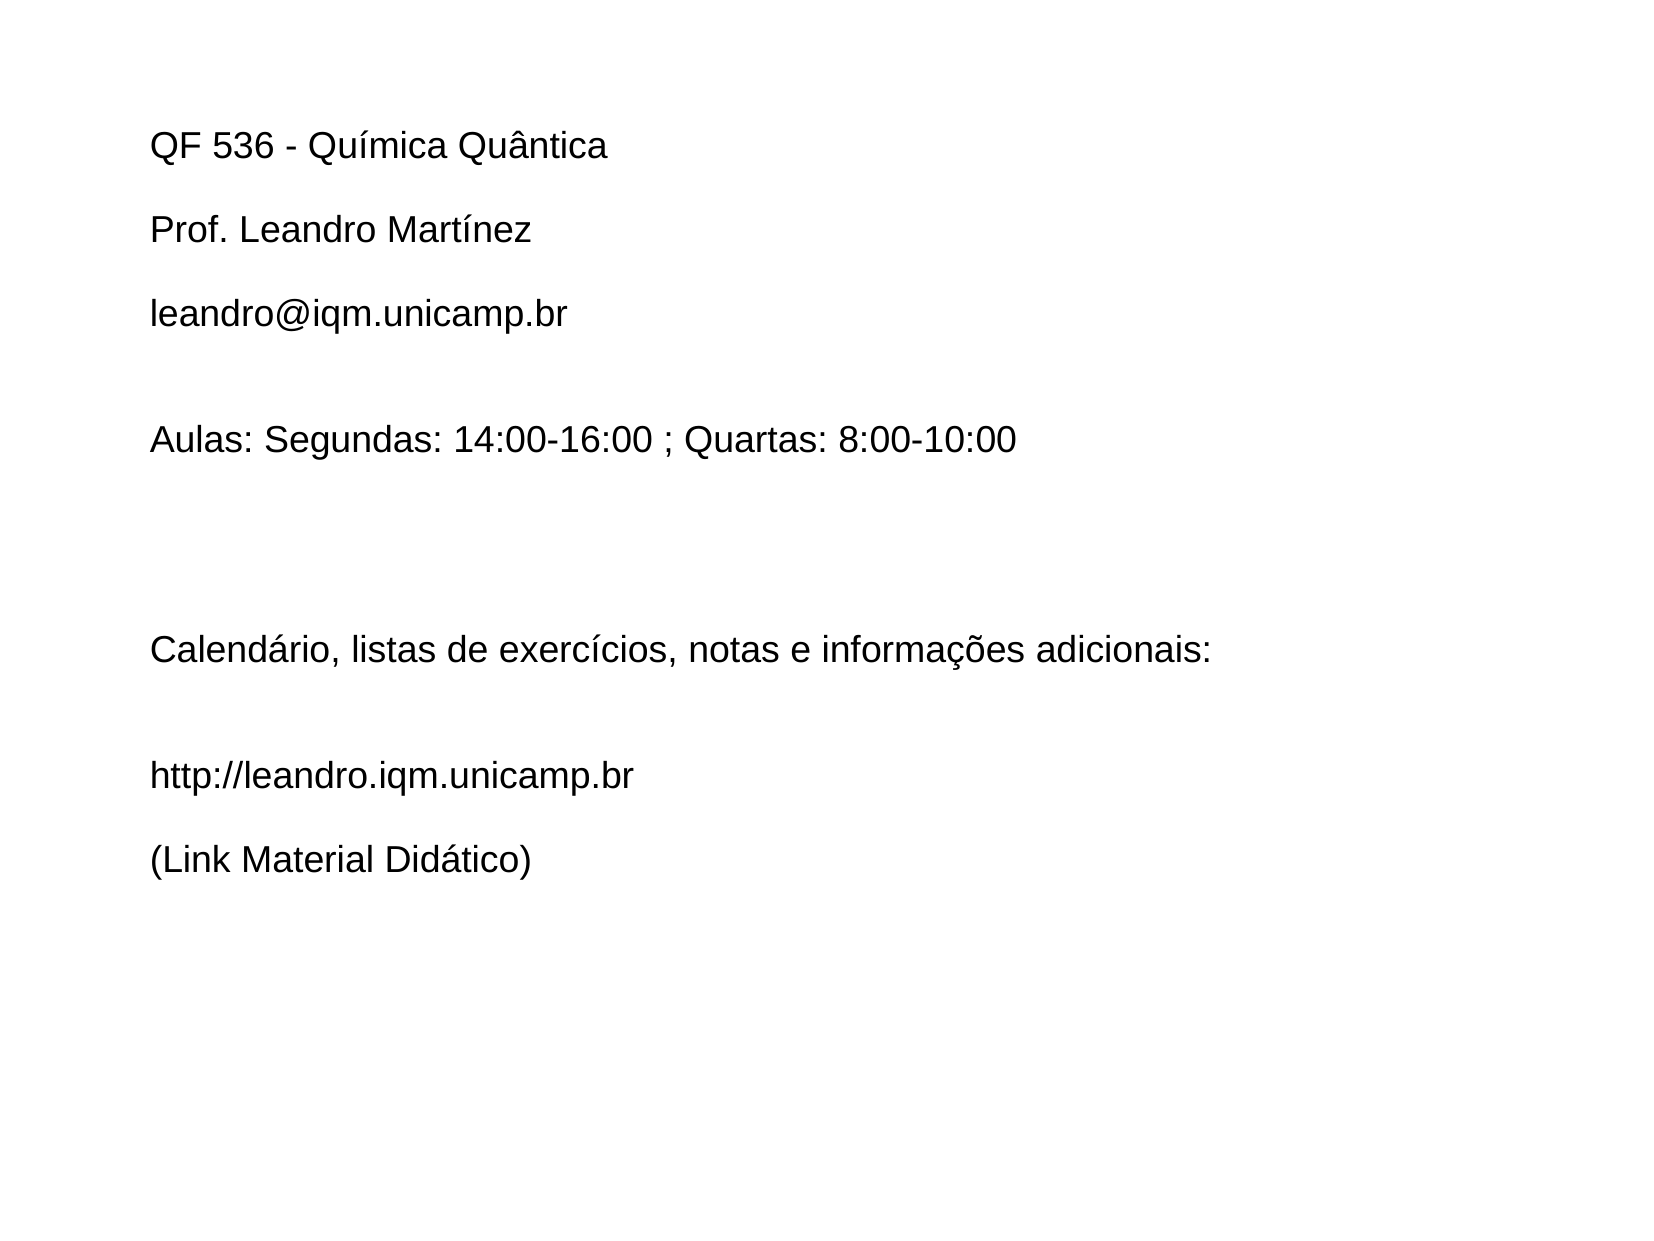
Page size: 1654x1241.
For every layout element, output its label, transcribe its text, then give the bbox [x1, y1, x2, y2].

text_box QF 536 - Química Quântica Prof. Leandro Martínez leandro@iqm.unicamp.br Aulas: Segundas: 14:00-16:00 ; Quartas: 8:00-10:00 Calendário, listas de exercícios, notas e informações adicionais: http://leandro.iqm.unicamp.br (Link Material Didático) [135, 117, 1228, 1141]
